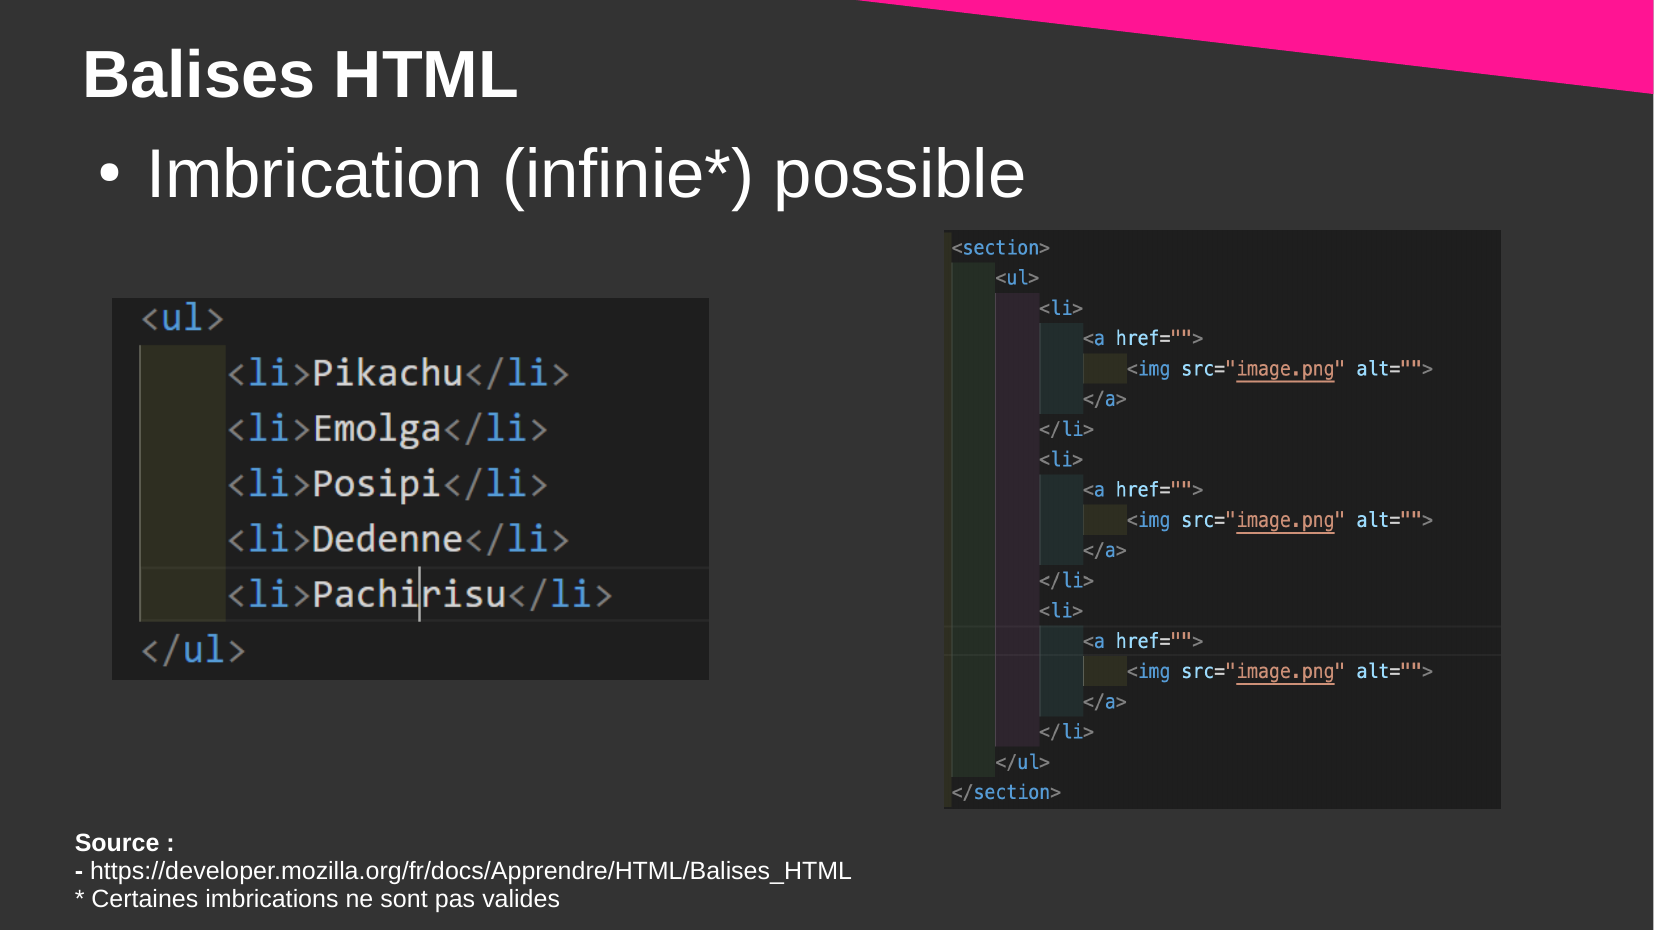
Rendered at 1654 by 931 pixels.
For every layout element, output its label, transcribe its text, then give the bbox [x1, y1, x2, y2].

title Balises HTML [82, 37, 1571, 114]
text_box [856, 0, 1654, 95]
text_box Source : - https://developer.mozilla.org/fr/docs/Apprendre/HTML/Balises_HTML * Certaines imbrications ne sont pas valides [59, 821, 1546, 920]
list Imbrication (infinie*) possible [80, 135, 1217, 213]
picture [112, 298, 709, 680]
picture [944, 230, 1501, 810]
